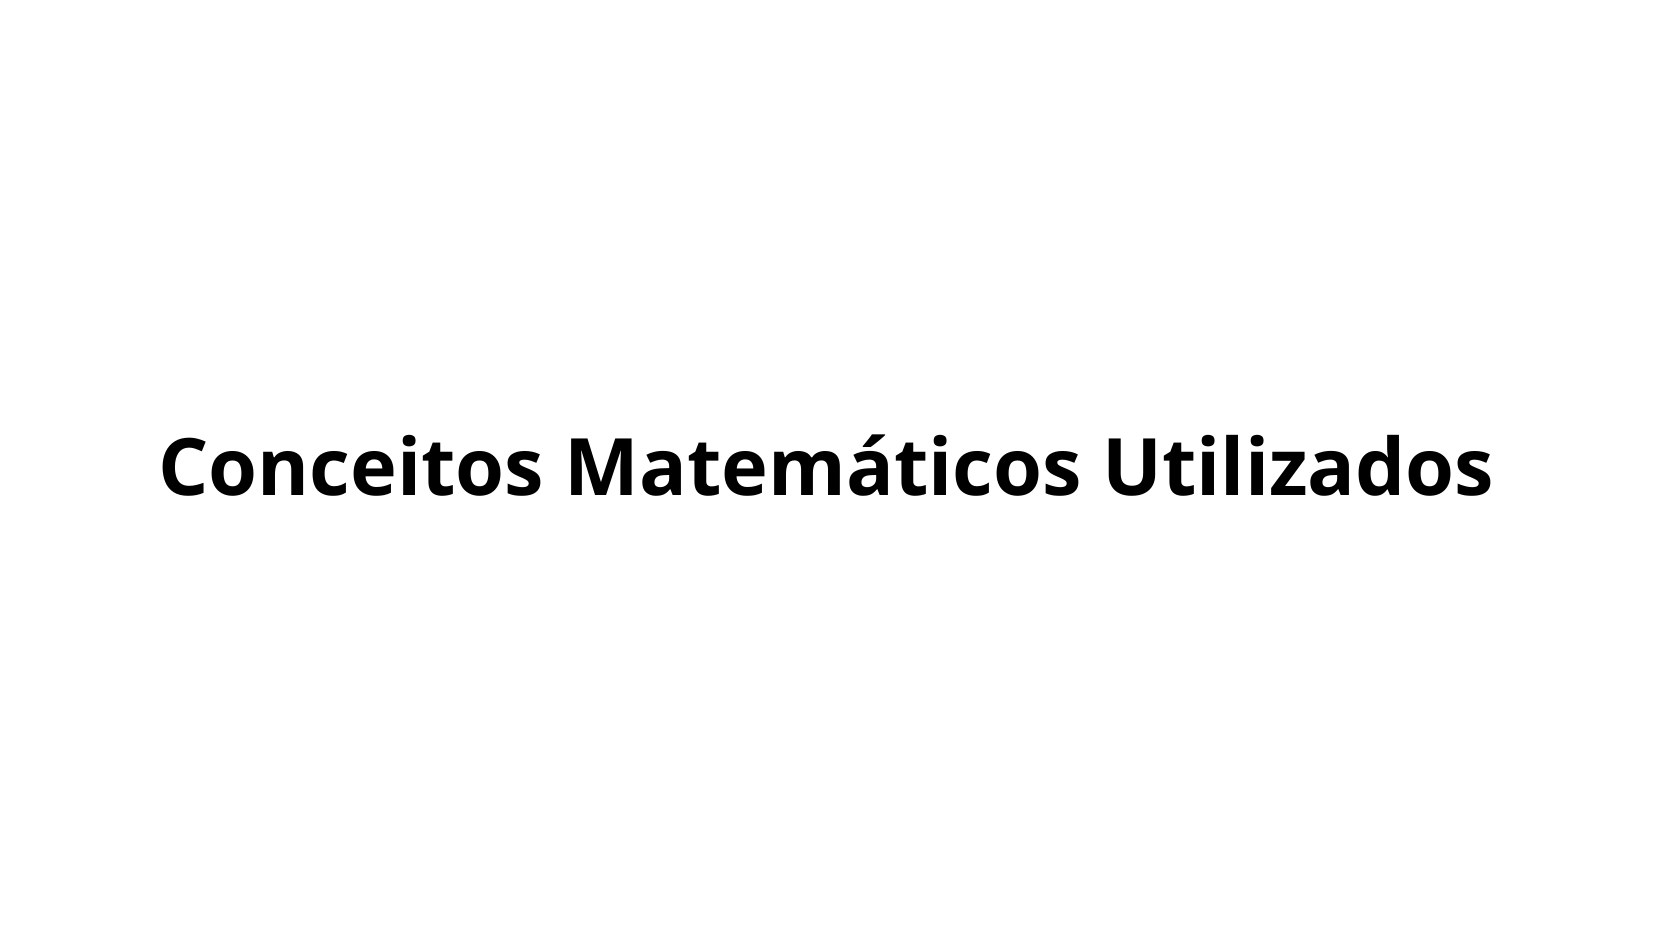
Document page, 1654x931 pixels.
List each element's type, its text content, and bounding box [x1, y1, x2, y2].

title Conceitos Matemáticos Utilizados [82, 387, 1571, 543]
